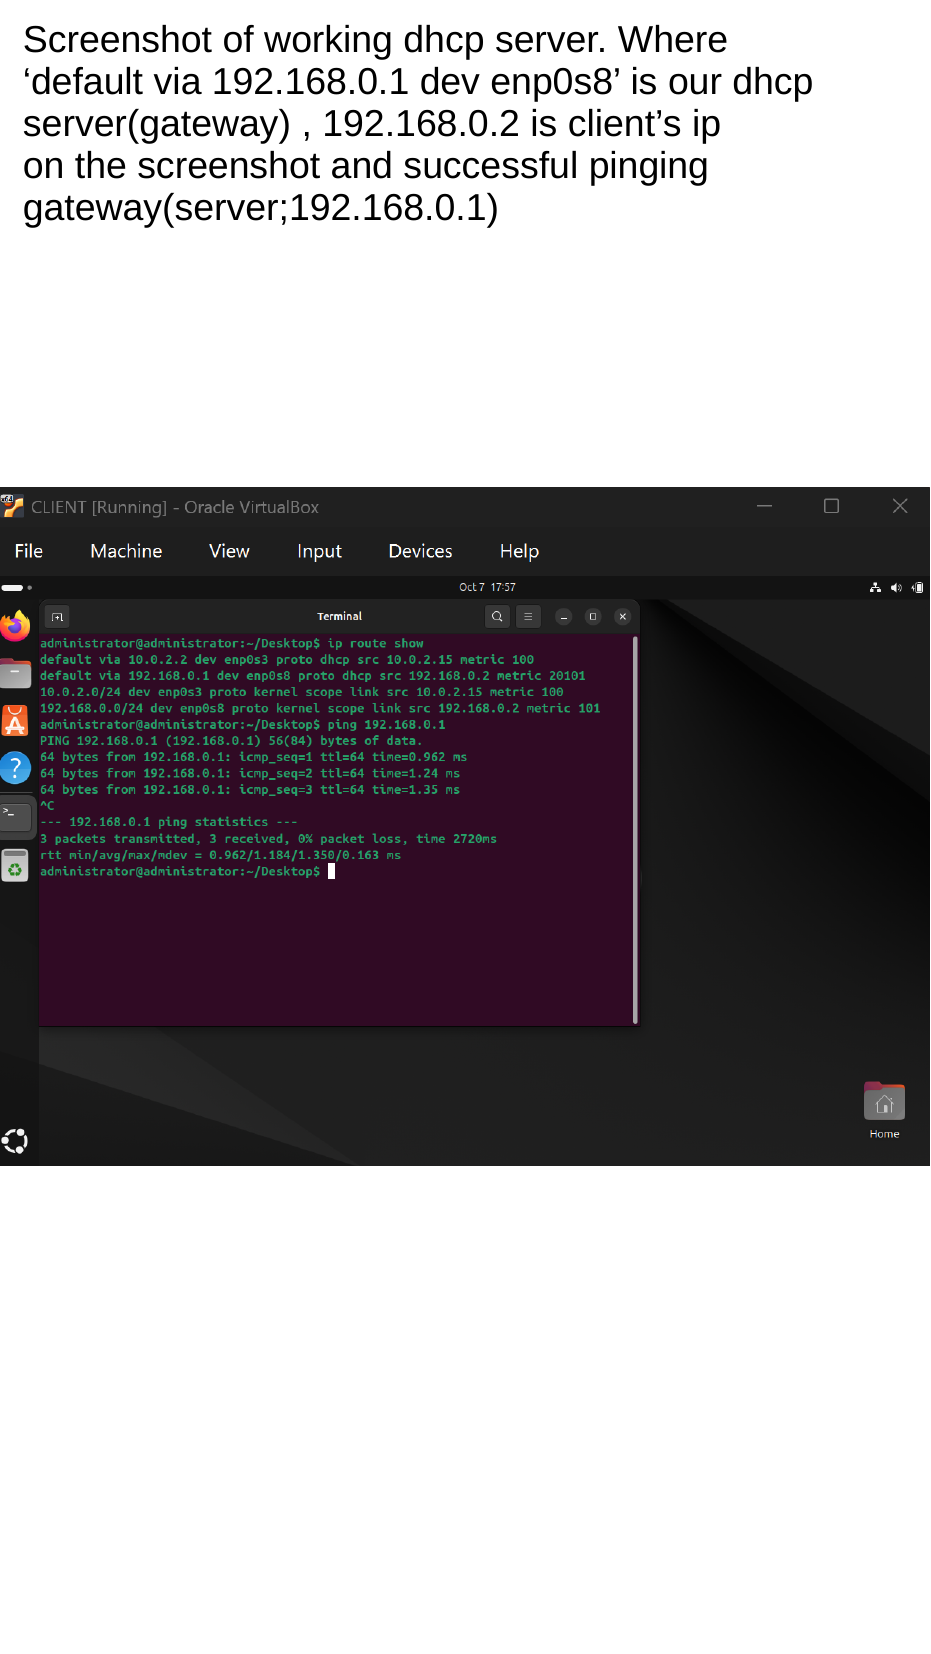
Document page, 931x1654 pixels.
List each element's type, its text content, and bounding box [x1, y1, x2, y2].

text_box Screenshot of working dhcp server. Where ‘default via 192.168.0.1 dev enp0s8’ is our dhcp server(gateway) , 192.168.0.2 is client’s ip on the screenshot and successful pinging gateway(server;192.168.0.1) [8, 11, 842, 237]
picture [0, 487, 930, 1166]
